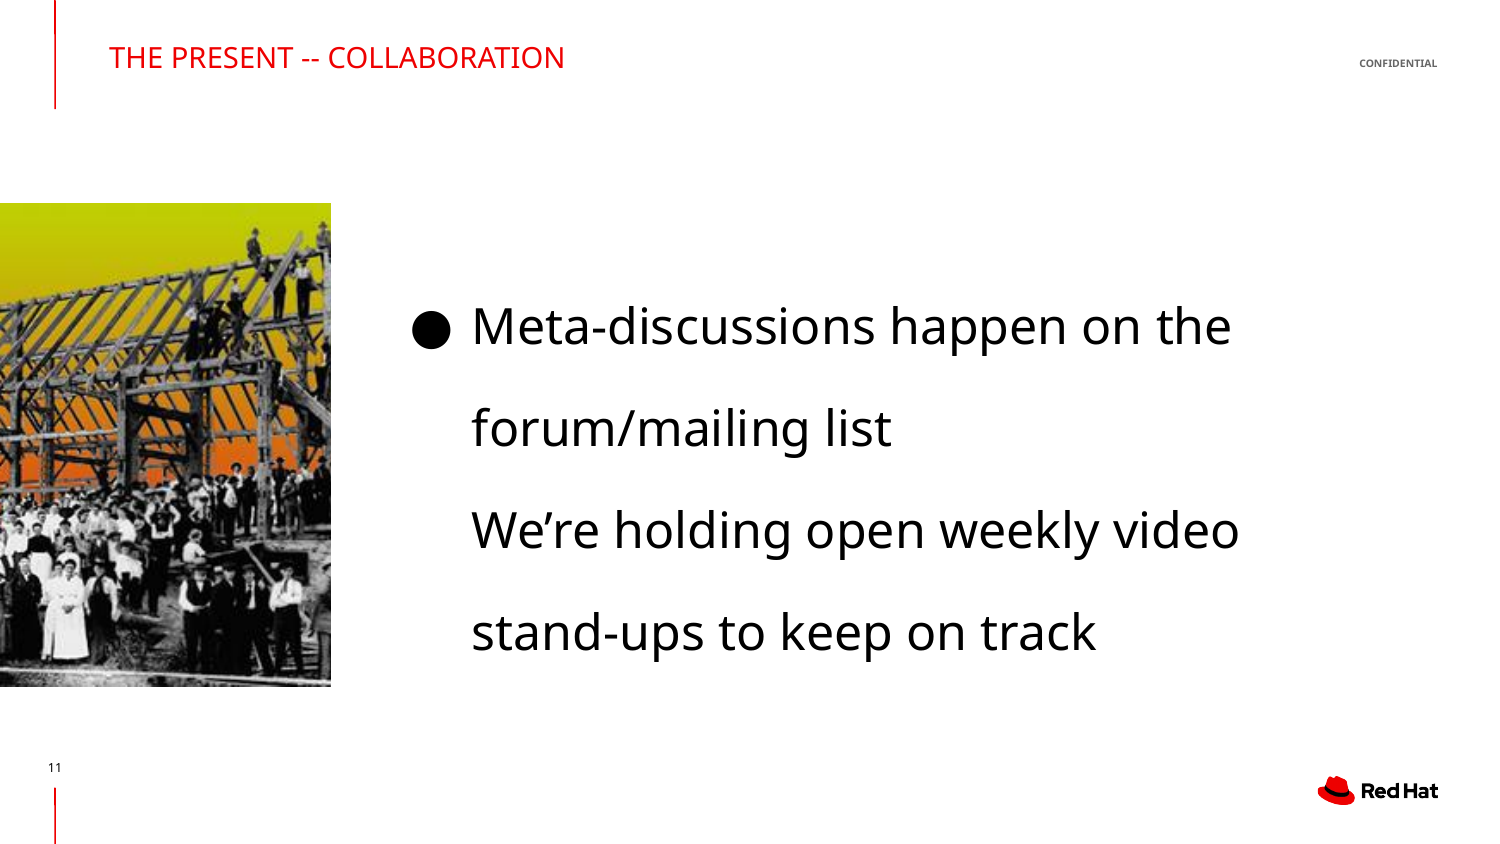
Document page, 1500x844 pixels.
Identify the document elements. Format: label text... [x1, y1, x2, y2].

slide_number <number> [10, 759, 101, 777]
title Meta-discussions happen on the forum/mailing list We’re holding open weekly video stand-ups to keep on track [396, 203, 1328, 688]
picture [1317, 776, 1438, 805]
picture [0, 203, 331, 688]
subtitle THE PRESENT -- COLLABORATION [55, 6, 689, 108]
